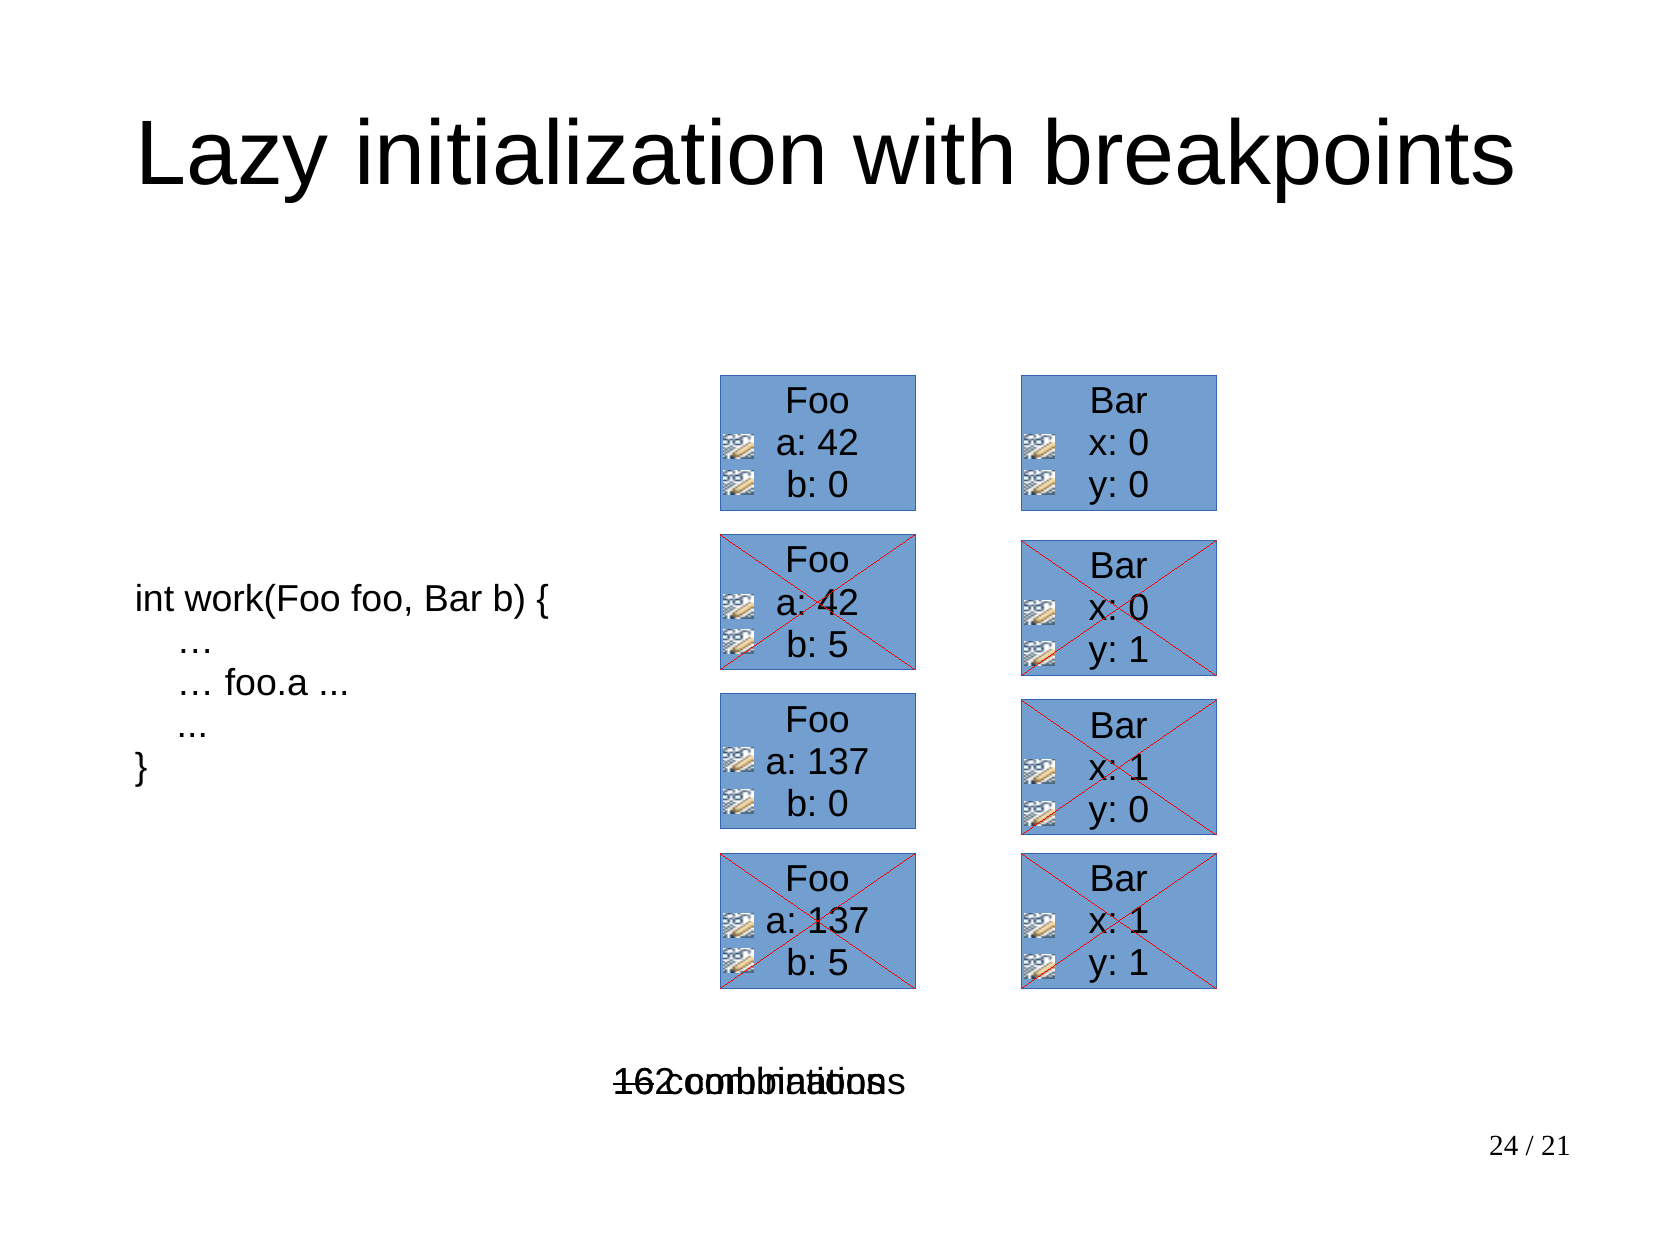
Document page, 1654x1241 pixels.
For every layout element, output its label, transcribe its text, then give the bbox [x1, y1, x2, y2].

text_box Foo a: 137 b: 5 [720, 853, 916, 989]
picture [723, 789, 754, 814]
picture [1024, 600, 1055, 625]
picture [1024, 434, 1055, 459]
text_box Bar x: 0 y: 0 [1021, 375, 1217, 511]
text_box Foo a: 137 b: 0 [720, 693, 916, 829]
picture [723, 470, 754, 495]
text_box Bar x: 1 y: 1 [1021, 853, 1217, 989]
picture [1024, 759, 1055, 784]
text_box Bar x: 1 y: 0 [1021, 699, 1217, 835]
text_box Foo a: 42 b: 5 [720, 534, 916, 670]
picture [1024, 470, 1055, 495]
text_box Foo a: 42 b: 0 [720, 375, 916, 511]
picture [1024, 954, 1055, 979]
picture [723, 594, 754, 619]
picture [723, 948, 754, 973]
picture [723, 913, 754, 938]
text_box 162 combinations [598, 1053, 921, 1111]
picture [723, 629, 754, 654]
picture [1024, 801, 1055, 826]
picture [723, 434, 754, 459]
picture [1024, 913, 1055, 938]
text_box Bar x: 0 y: 1 [1021, 540, 1217, 676]
title Lazy initialization with breakpoints [82, 49, 1571, 257]
picture [1024, 641, 1055, 666]
text_box int work(Foo foo, Bar b) { … … foo.a ... ... } [120, 570, 676, 796]
picture [723, 747, 754, 772]
